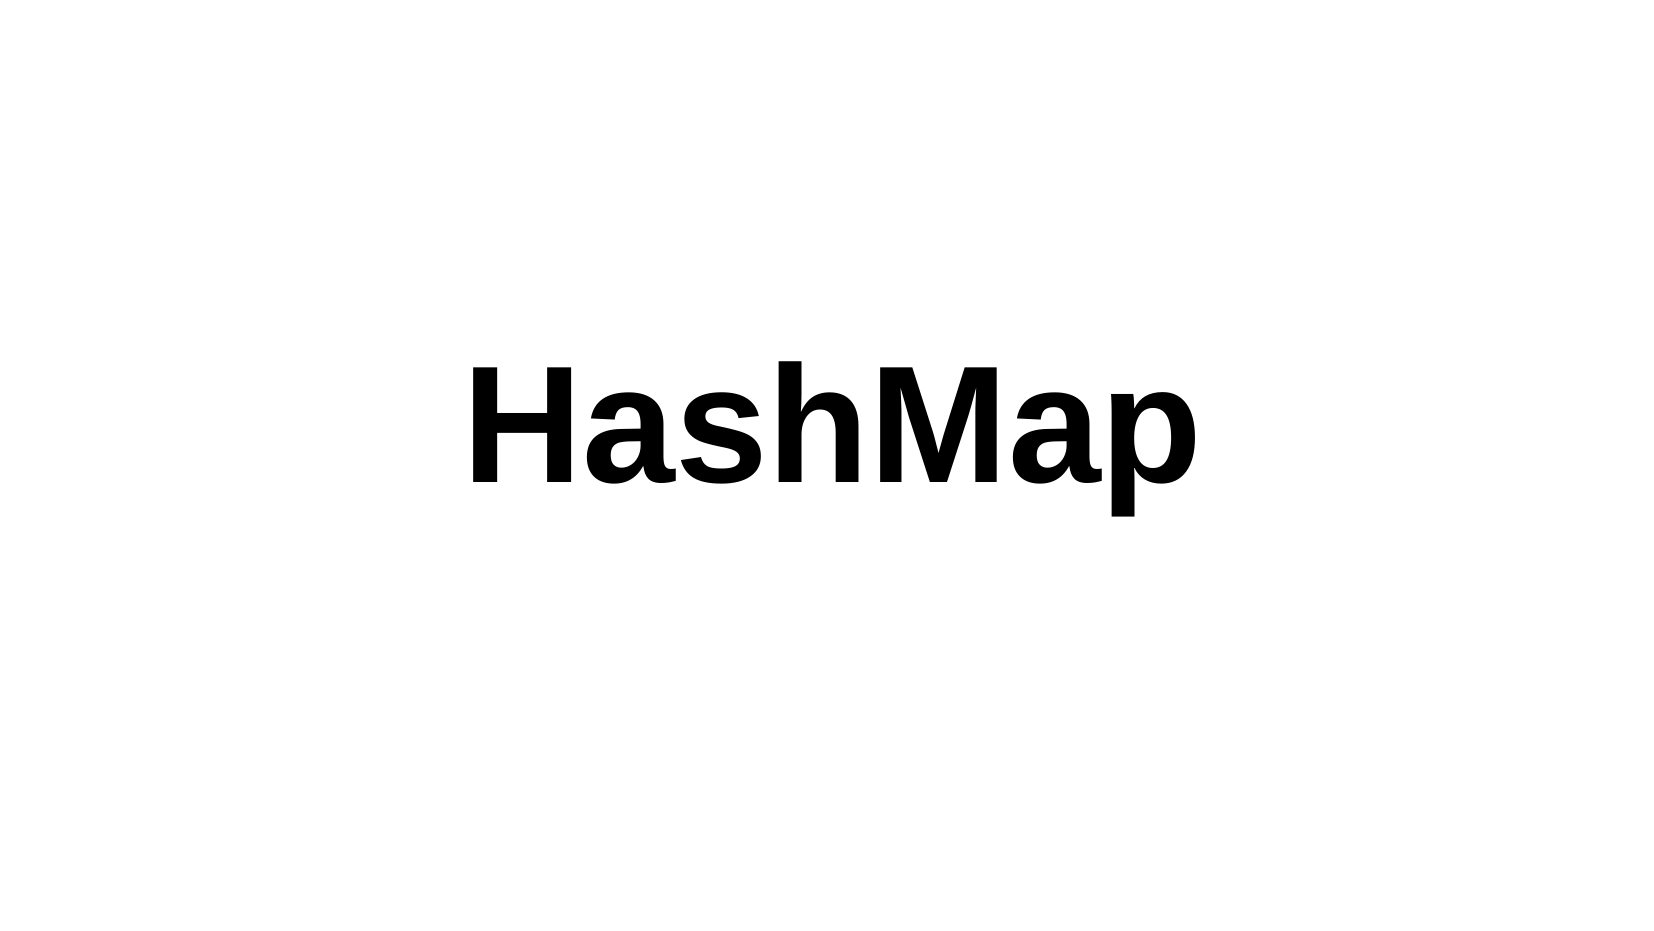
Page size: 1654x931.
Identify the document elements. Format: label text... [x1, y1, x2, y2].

title HashMap [88, 331, 1577, 518]
